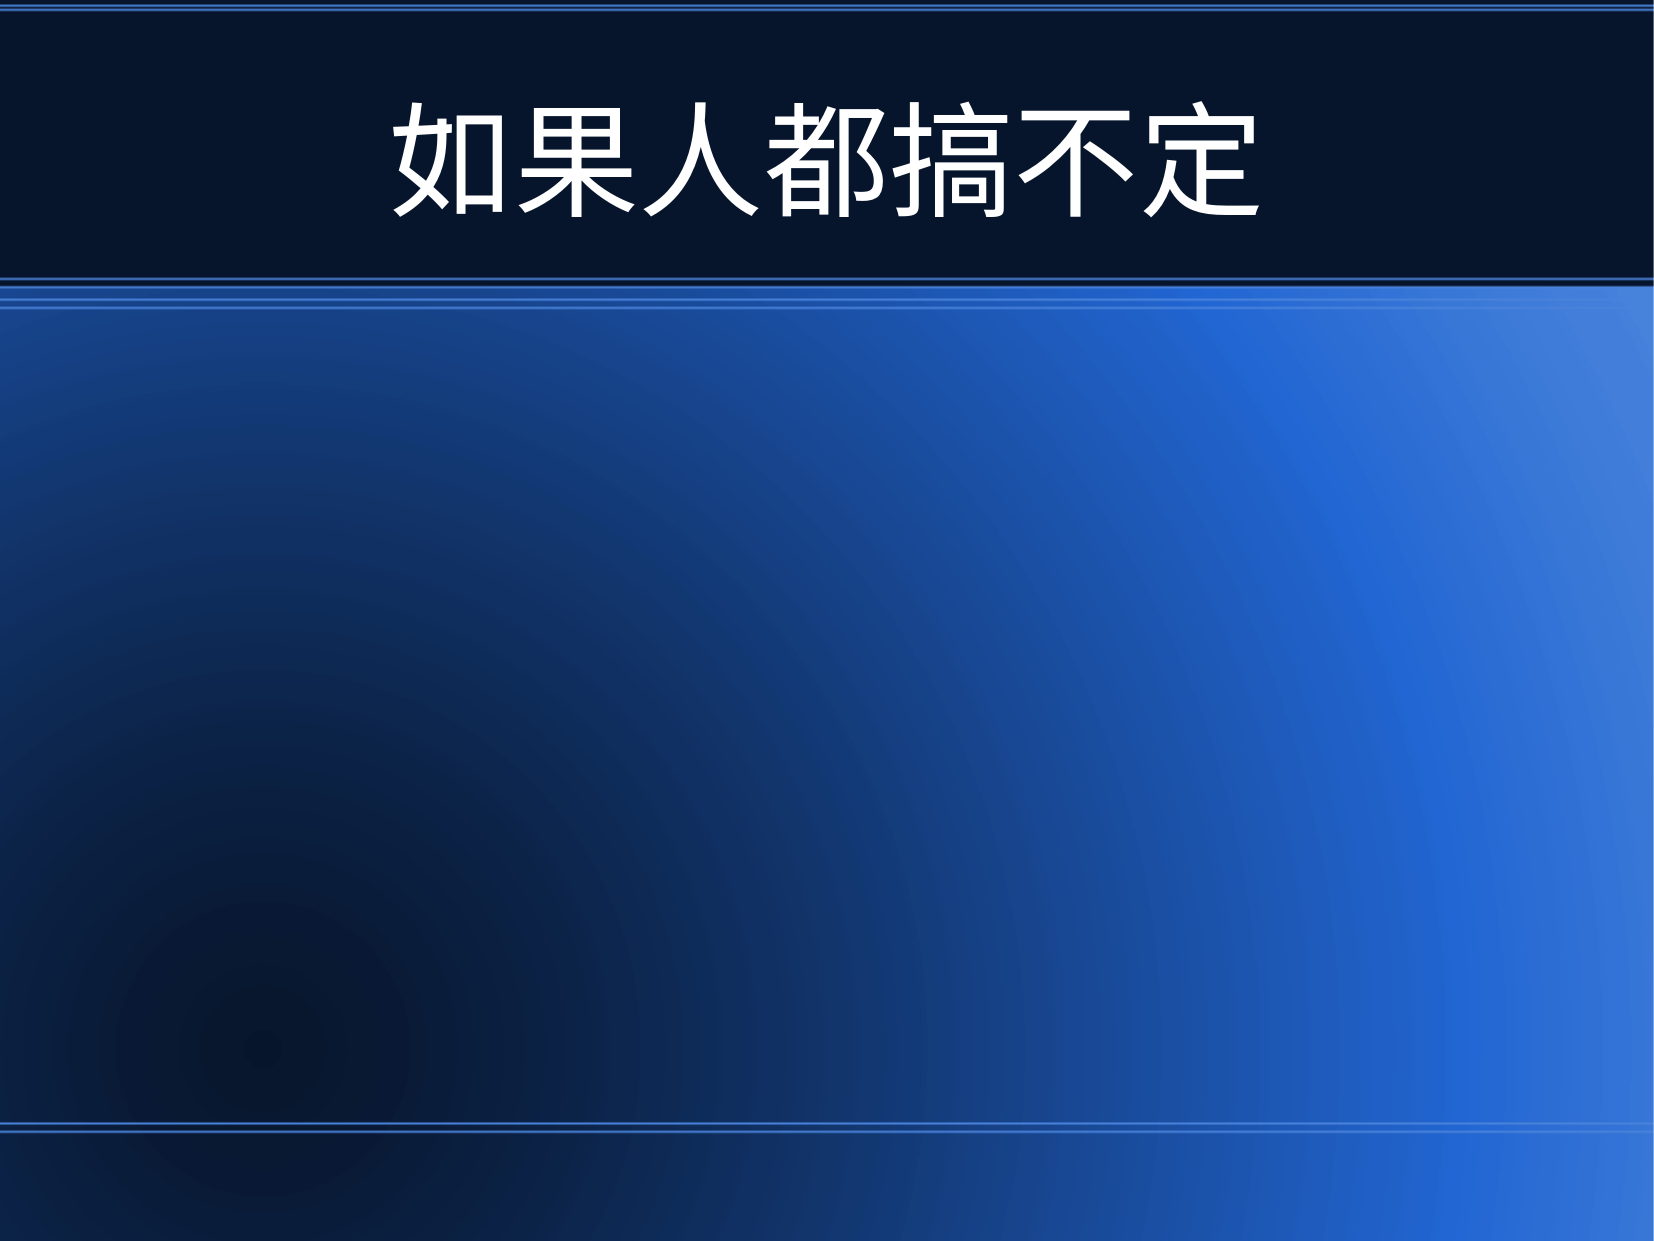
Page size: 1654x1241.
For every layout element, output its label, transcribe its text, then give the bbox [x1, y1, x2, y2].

title 如果人都搞不定 [82, 49, 1571, 257]
picture [0, 0, 1654, 1241]
